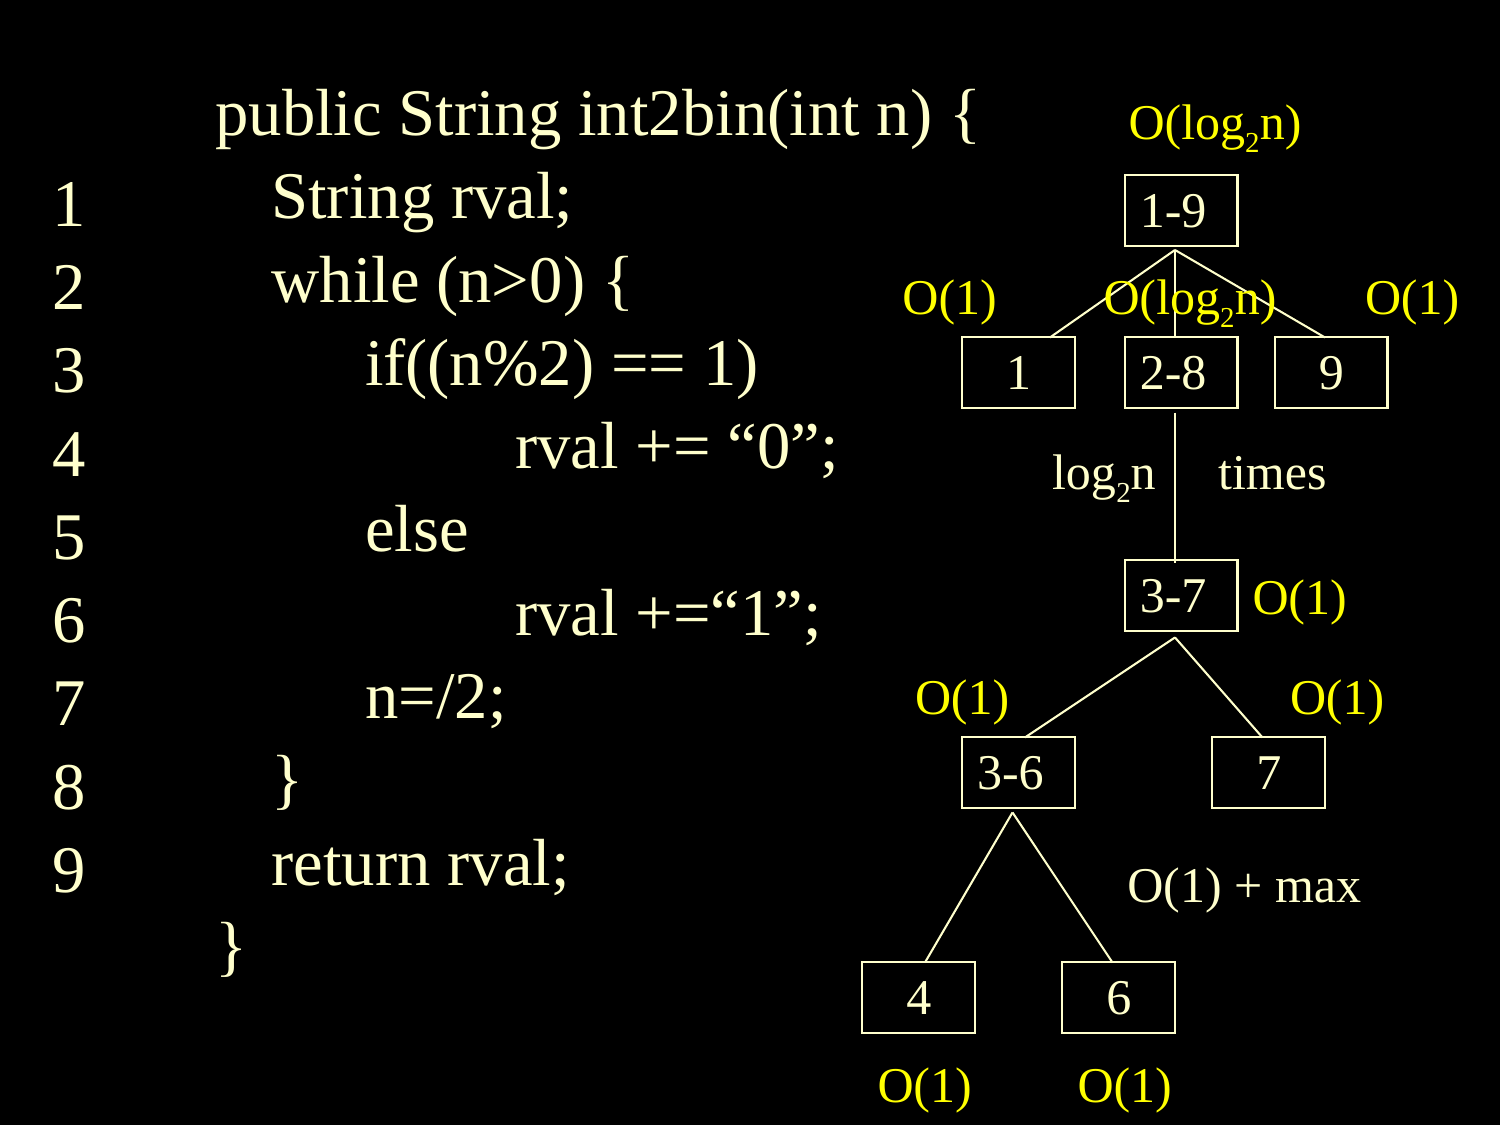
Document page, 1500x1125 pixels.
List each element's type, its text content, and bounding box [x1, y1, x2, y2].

text_box 6 [1062, 962, 1176, 1034]
list public String int2bin(int n) { String rval; while (n>0) { if((n%2) == 1) rval += “0”; else rval +=“1”; n=/2; } return rval; } [200, 74, 1128, 1051]
text_box O(log2n) [1088, 262, 1292, 342]
text_box O(1) [887, 262, 1012, 334]
text_box 1-9 [1124, 174, 1238, 246]
text_box O(1) + max [1087, 849, 1377, 921]
text_box O(1) [1062, 1049, 1188, 1121]
text_box 1 [962, 337, 1075, 409]
text_box O(1) [1237, 562, 1362, 634]
text_box O(1) [1275, 662, 1400, 734]
text_box 3-7 [1124, 560, 1238, 632]
text_box log2n times [999, 437, 1344, 517]
text_box 4 [862, 962, 976, 1034]
text_box 1 2 3 4 5 6 7 8 9 [37, 74, 188, 1051]
text_box 3-6 [962, 737, 1075, 809]
text_box 2-8 [1124, 342, 1238, 409]
text_box O(1) [1350, 262, 1475, 334]
text_box O(log2n) [1113, 87, 1317, 167]
text_box 9 [1274, 337, 1388, 409]
text_box 7 [1212, 737, 1326, 809]
text_box O(1) [862, 1049, 987, 1121]
text_box O(1) [900, 662, 1025, 734]
